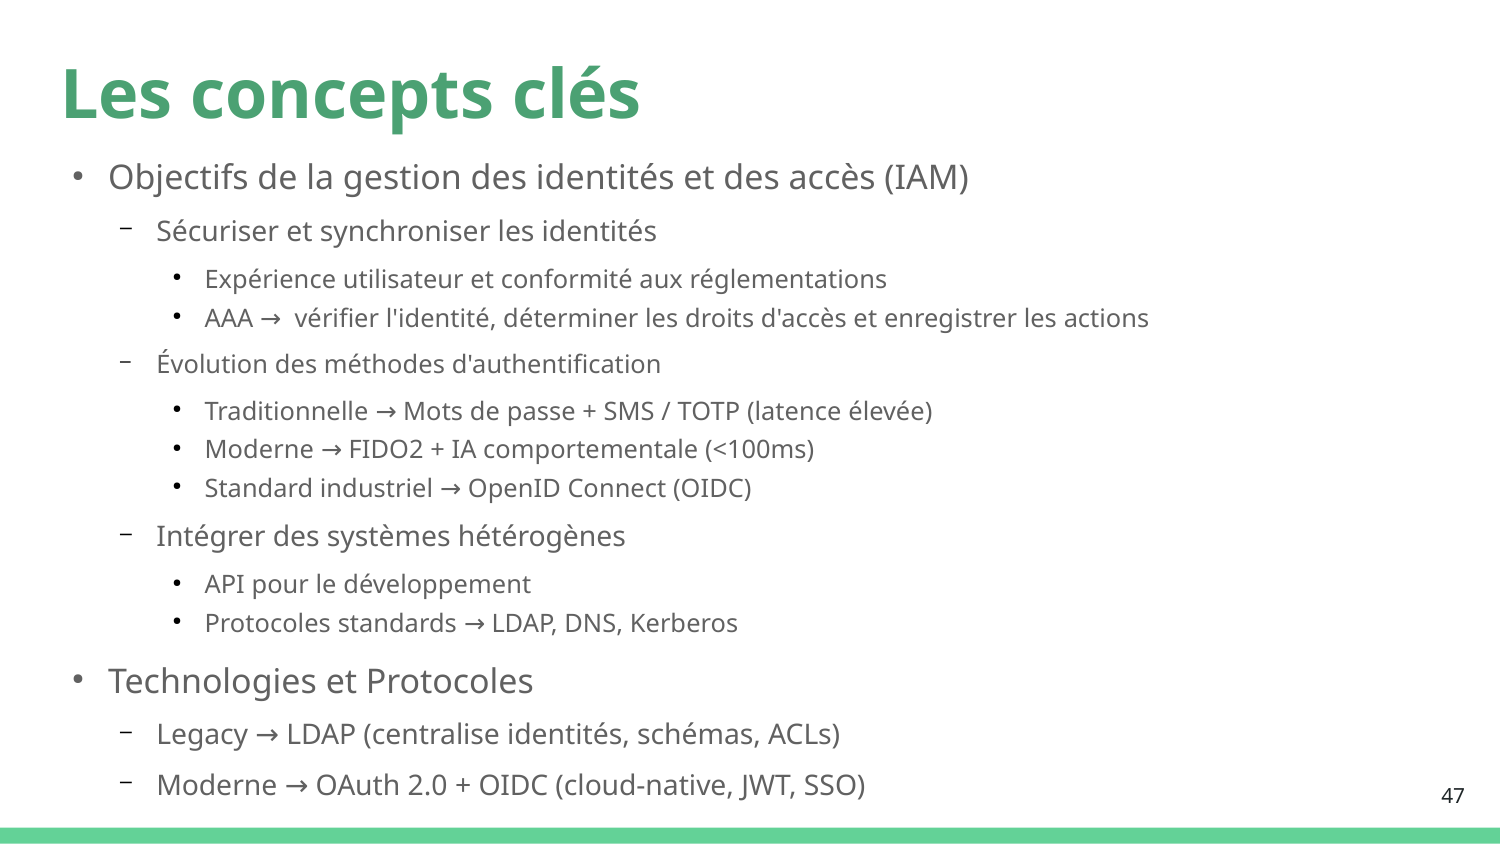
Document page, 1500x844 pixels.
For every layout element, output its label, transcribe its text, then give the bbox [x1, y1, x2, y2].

title Les concepts clés [45, 22, 1443, 148]
slide_number <numéro> [1389, 764, 1480, 830]
list Objectifs de la gestion des identités et des accès (IAM) Sécuriser et synchroniser les identités Expérience utilisateur et conformité aux réglementations AAA → vérifier l'identité, déterminer les droits d'accès et enregistrer les actions Évolution des méthodes d'authentification Traditionnelle → Mots de passe + SMS / TOTP (latence élevée) Moderne → FIDO2 + IA comportementale (<100ms) Standard industriel → OpenID Connect (OIDC) Intégrer des systèmes hétérogènes API pour le développement Protocoles standards → LDAP, DNS, Kerberos Technologies et Protocoles Legacy → LDAP (centralise identités, schémas, ACLs) Moderne → OAuth 2.0 + OIDC (cloud-native, JWT, SSO) [45, 148, 1426, 826]
